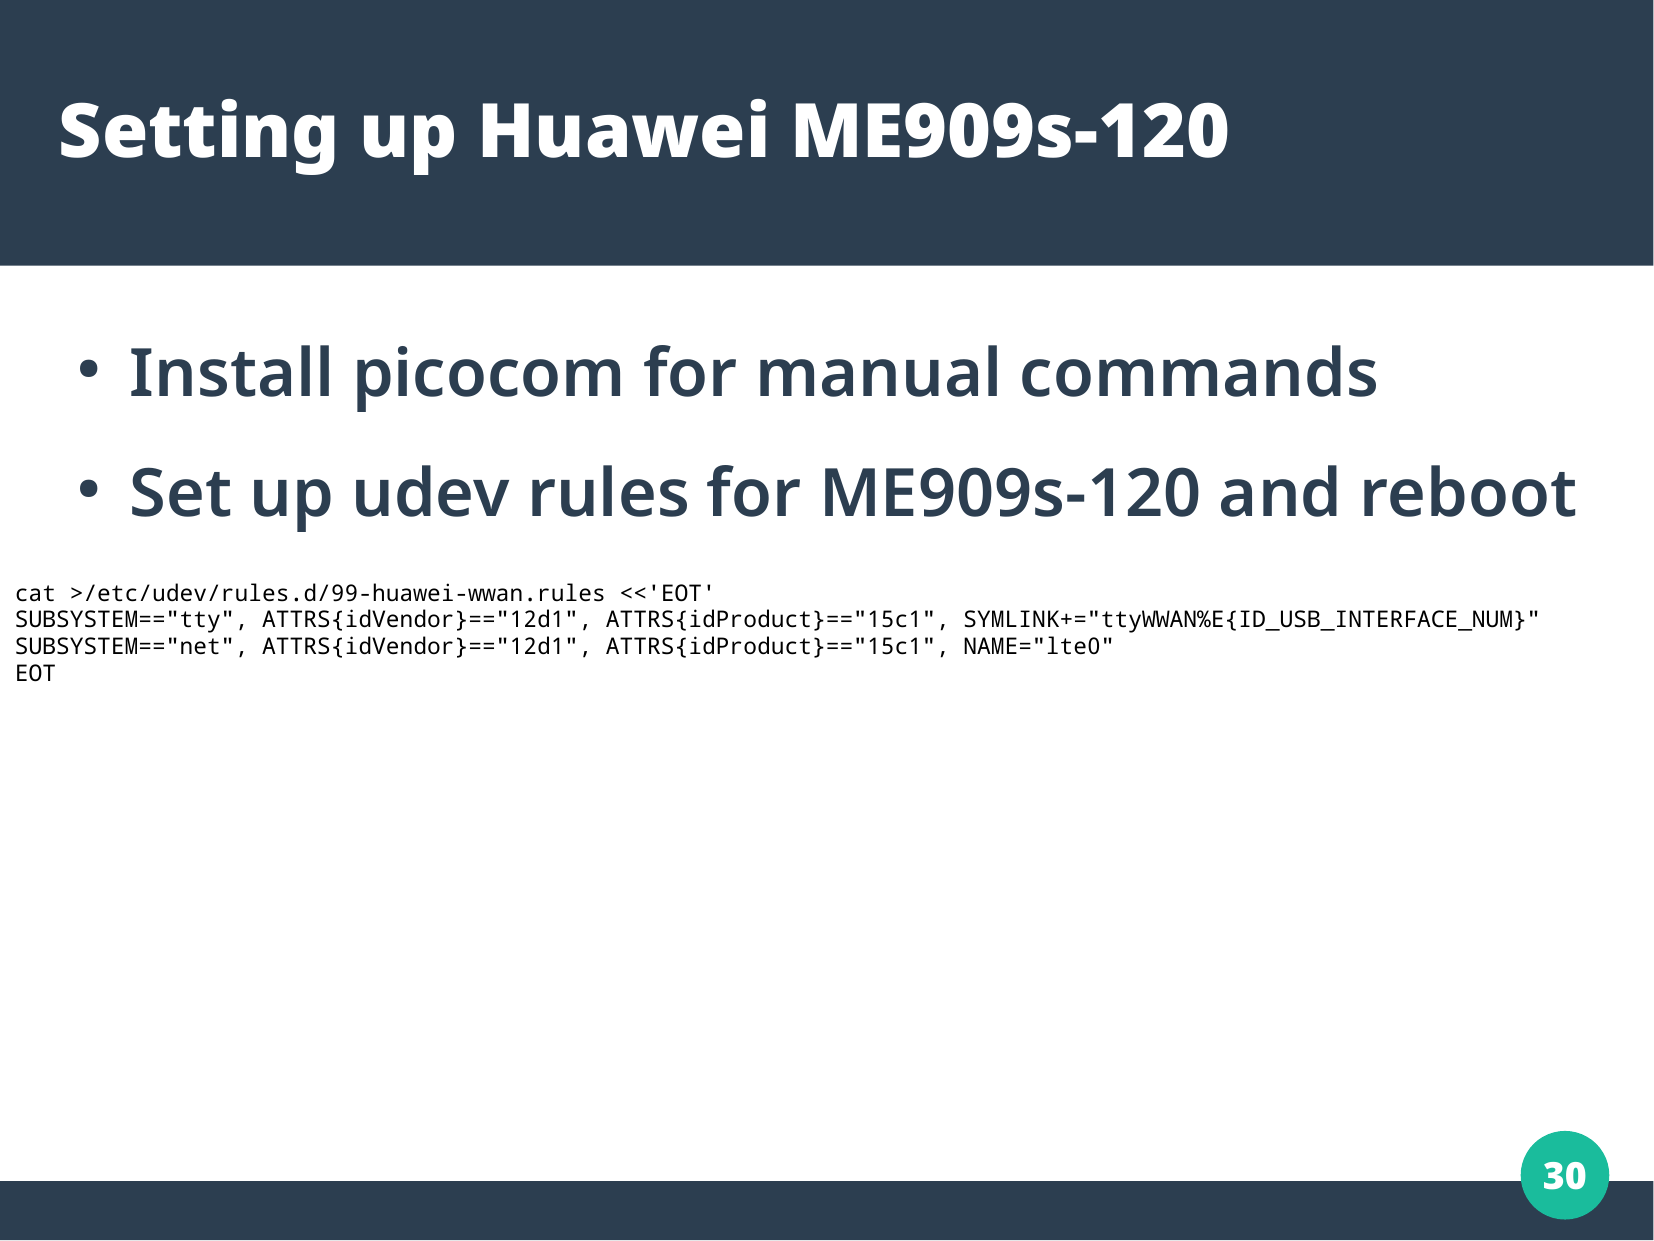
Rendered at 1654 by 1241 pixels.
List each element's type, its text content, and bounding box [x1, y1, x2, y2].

list Install picocom for manual commands Set up udev rules for ME909s-120 and reboot [59, 324, 1595, 572]
text_box cat >/etc/udev/rules.d/99-huawei-wwan.rules <<'EOT' SUBSYSTEM=="tty", ATTRS{idVendor}=="12d1", ATTRS{idProduct}=="15c1", SYMLINK+="ttyWWAN%E{ID_USB_INTERFACE_NUM}" SUBSYSTEM=="net", ATTRS{idVendor}=="12d1", ATTRS{idProduct}=="15c1", NAME="lte0" EOT [0, 572, 1654, 798]
title Setting up Huawei ME909s-120 [59, 49, 1595, 207]
list Install picocom for manual commands Set up udev rules for ME909s-120 and reboot [59, 798, 1595, 1152]
